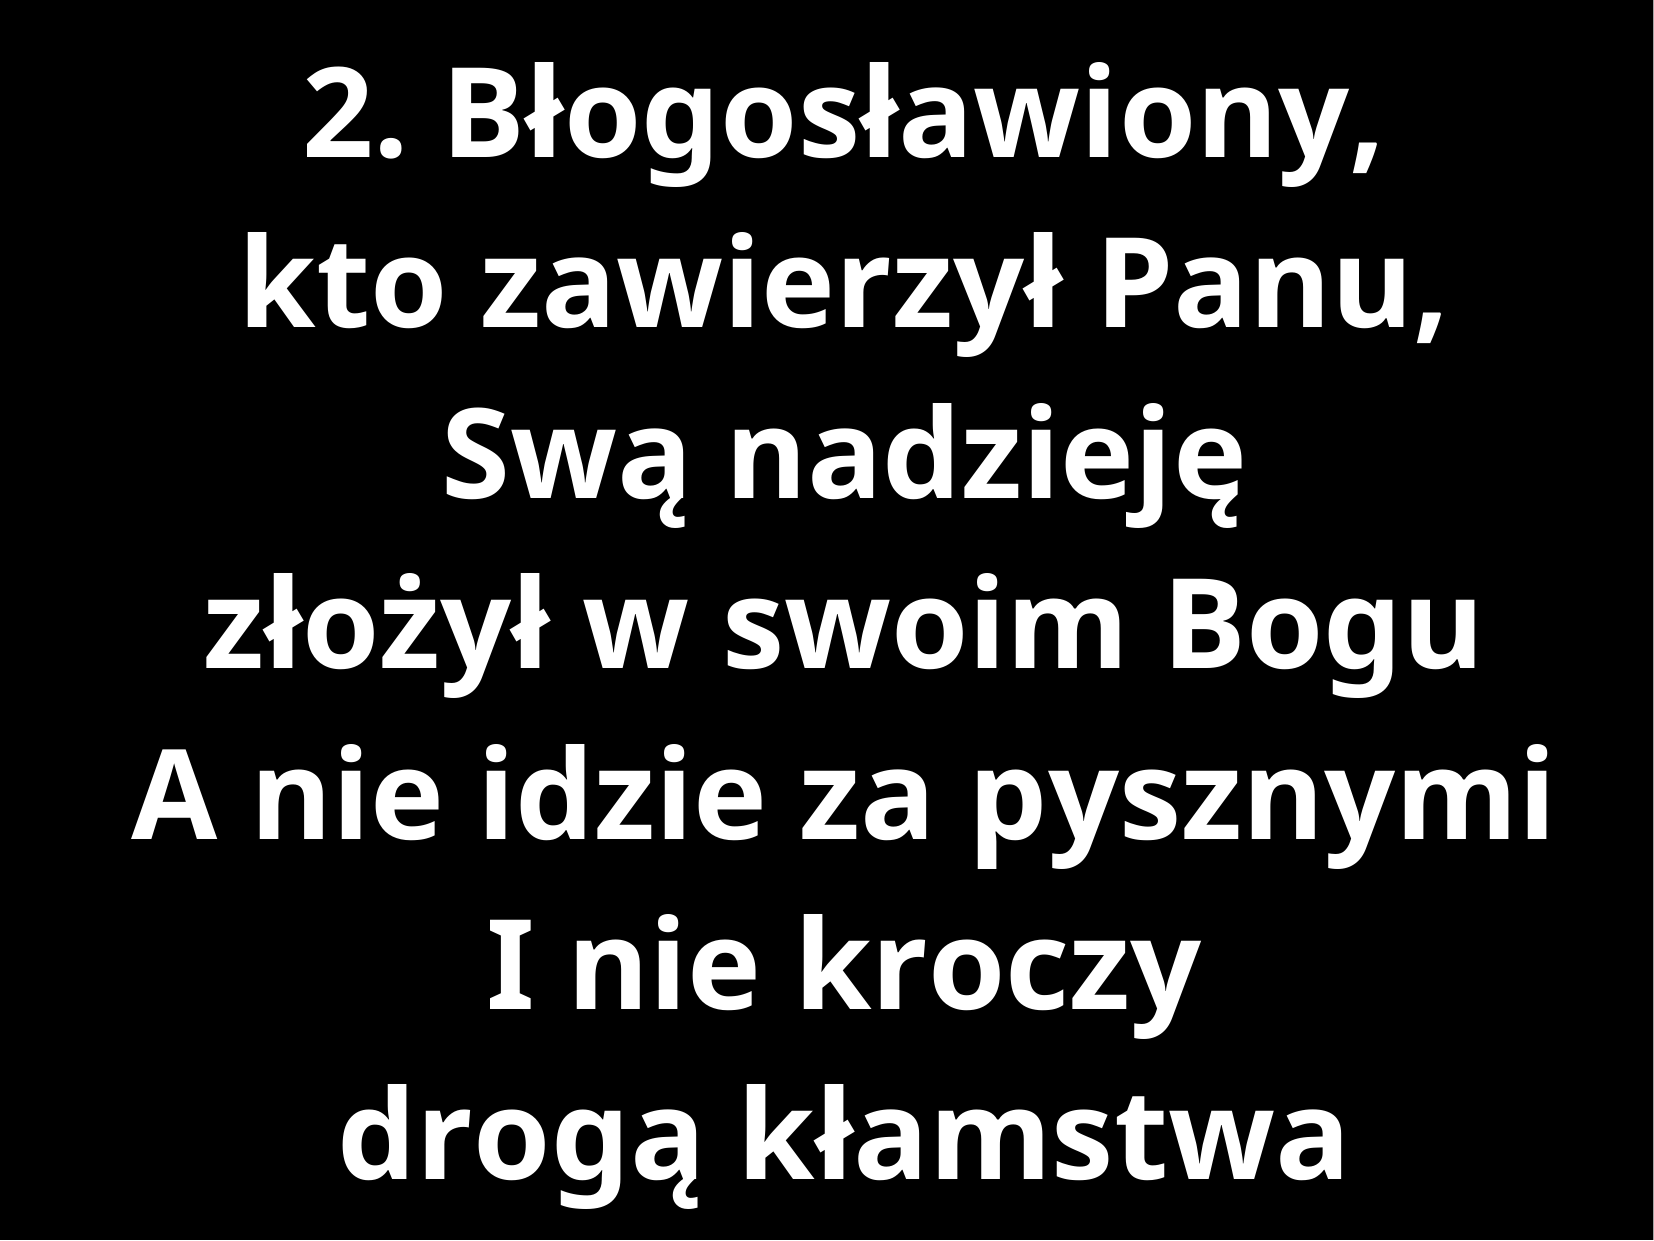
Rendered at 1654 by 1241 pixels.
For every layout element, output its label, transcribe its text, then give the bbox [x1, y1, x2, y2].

subtitle 2. Błogosławiony, kto zawierzył Panu, Swą nadzieję złożył w swoim Bogu A nie idzie za pysznymi I nie kroczy drogą kłamstwa [0, 0, 1654, 1241]
